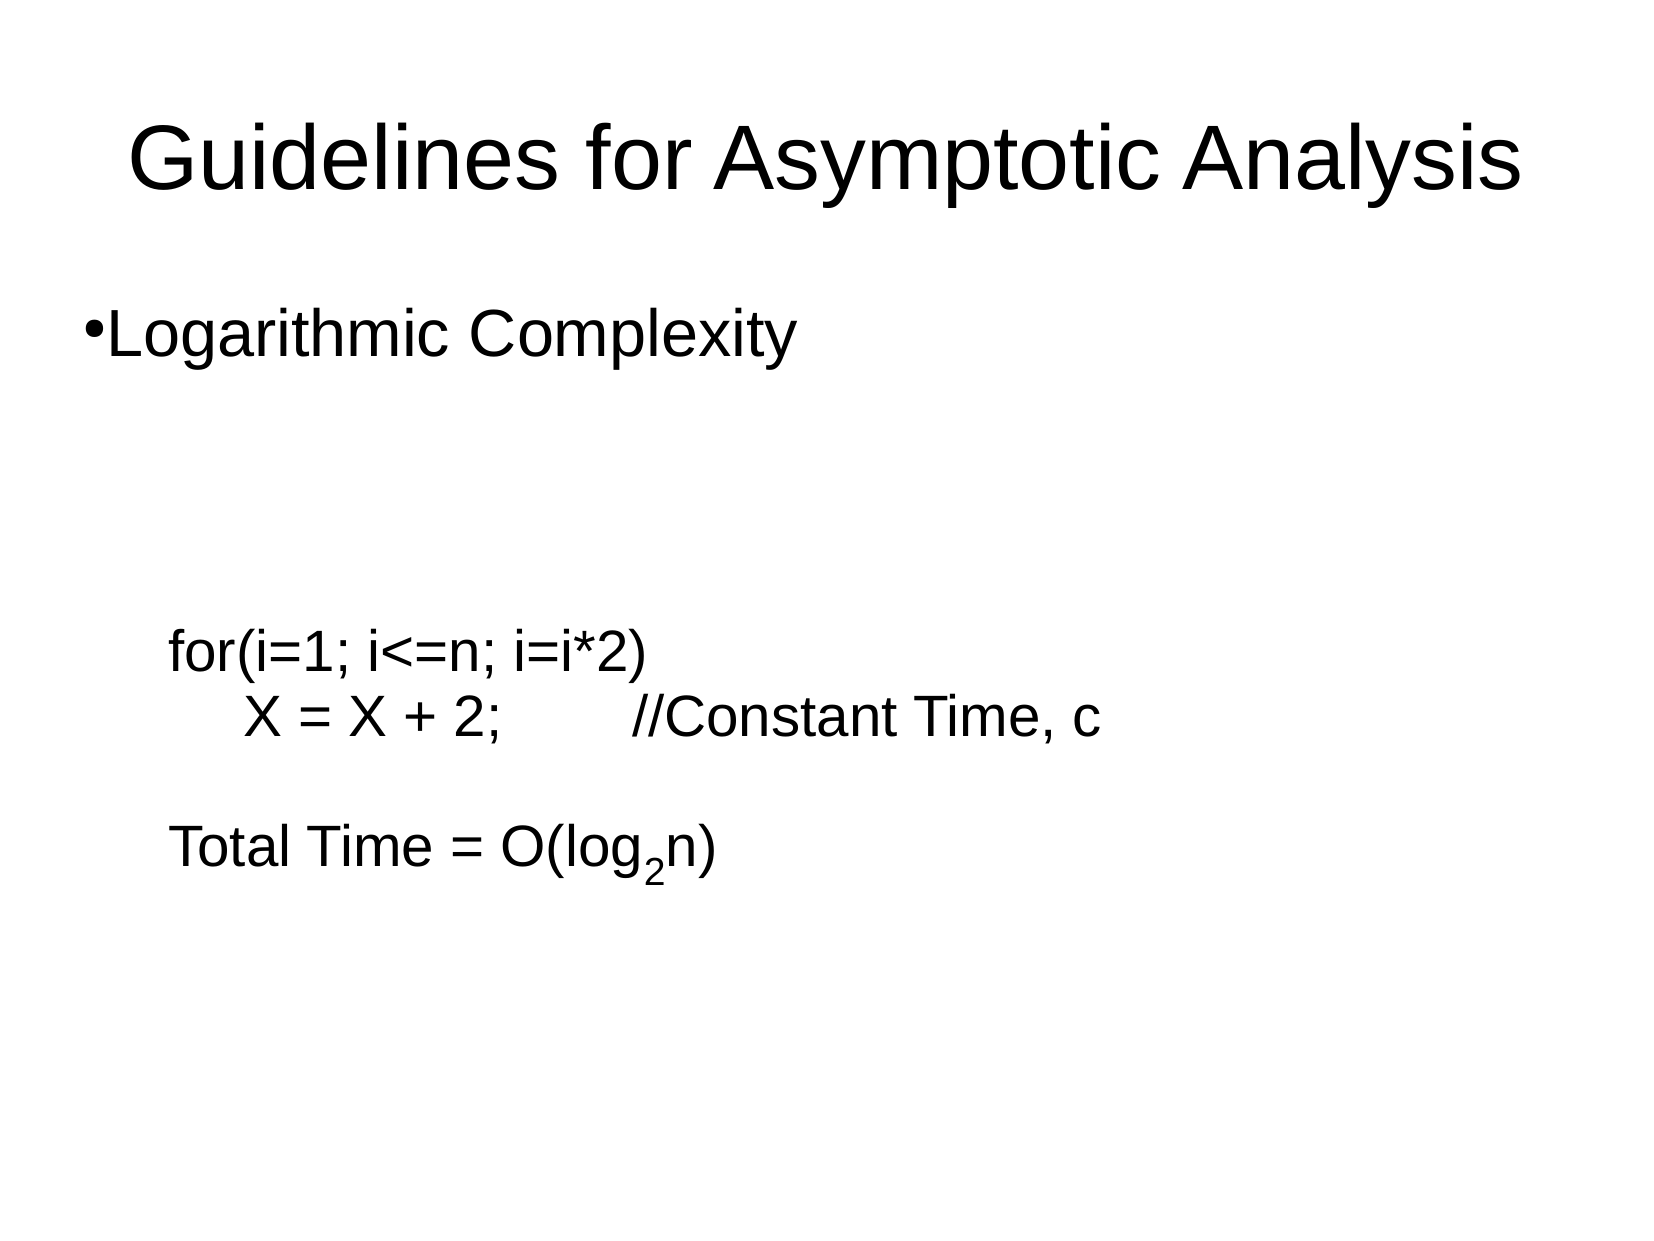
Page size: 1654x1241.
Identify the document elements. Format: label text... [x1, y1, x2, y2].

text_box for(i=1; i<=n; i=i*2) X = X + 2; //Constant Time, c Total Time = O(log2n) [153, 610, 1465, 901]
list Logarithmic Complexity [82, 290, 1571, 1010]
title Guidelines for Asymptotic Analysis [82, 49, 1571, 257]
